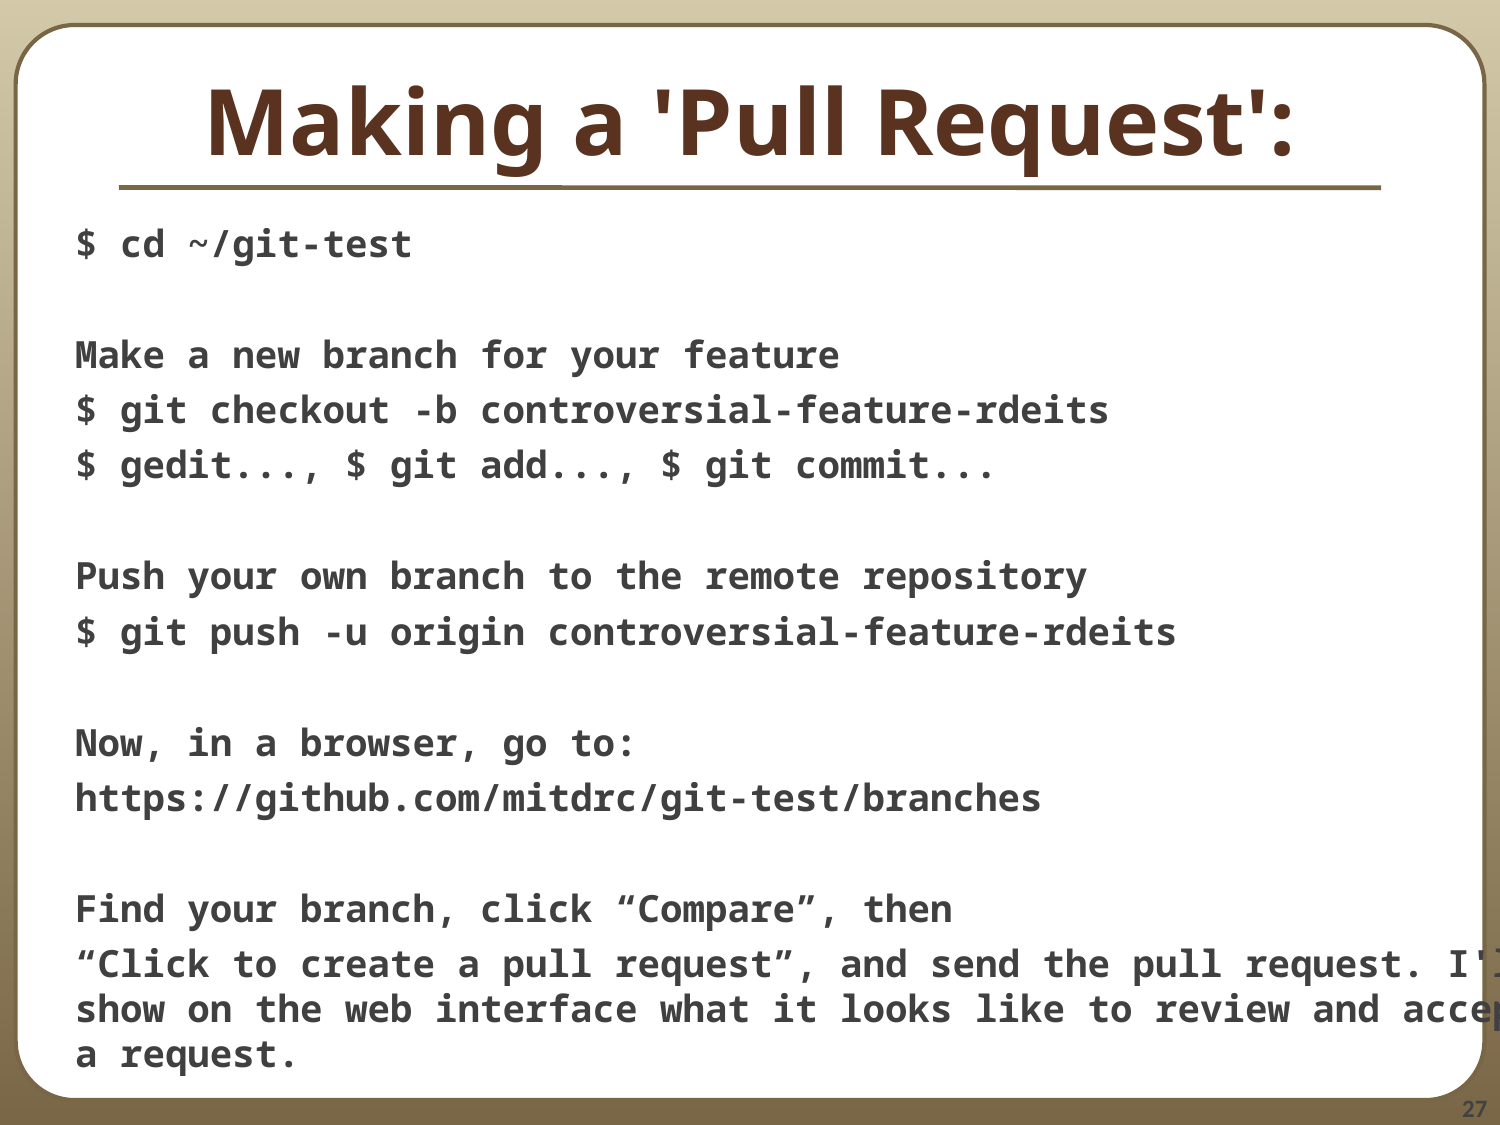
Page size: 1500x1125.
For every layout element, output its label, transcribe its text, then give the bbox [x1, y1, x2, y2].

list $ cd ~/git-test Make a new branch for your feature $ git checkout -b controversial-feature-rdeits $ gedit..., $ git add..., $ git commit... Push your own branch to the remote repository $ git push -u origin controversial-feature-rdeits Now, in a browser, go to: https://github.com/mitdrc/git-test/branches Find your branch, click “Compare”, then “Click to create a pull request”, and send the pull request. I'll show on the web interface what it looks like to review and accept a request. [60, 212, 1500, 1125]
title Making a 'Pull Request': [0, 24, 1500, 213]
